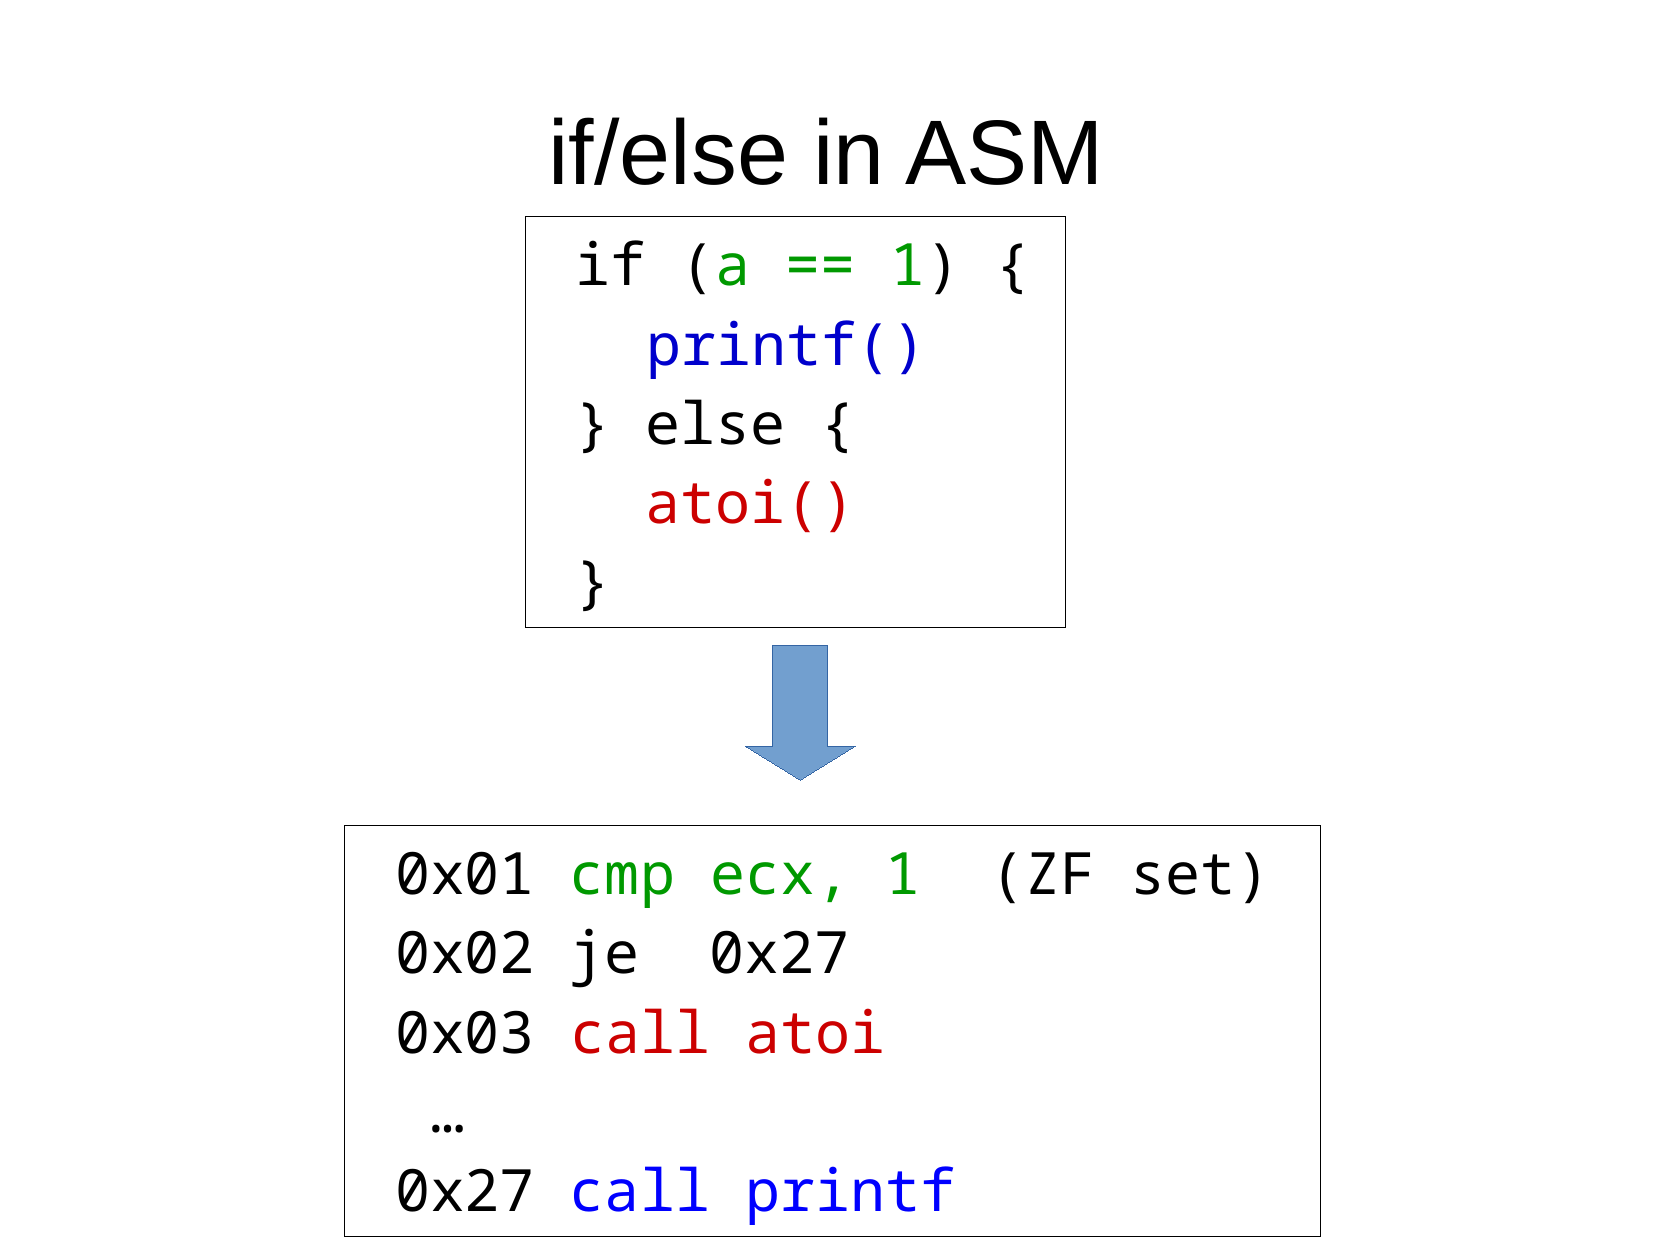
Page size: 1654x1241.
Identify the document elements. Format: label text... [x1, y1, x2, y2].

text_box 0x01 cmp ecx, 1 (ZF set) 0x02 je 0x27 0x03 call atoi … 0x27 call printf [344, 825, 1321, 1160]
title if/else in ASM [82, 49, 1571, 257]
text_box if (a == 1) { printf() } else { atoi() } [525, 216, 1066, 616]
text_box [745, 645, 856, 781]
